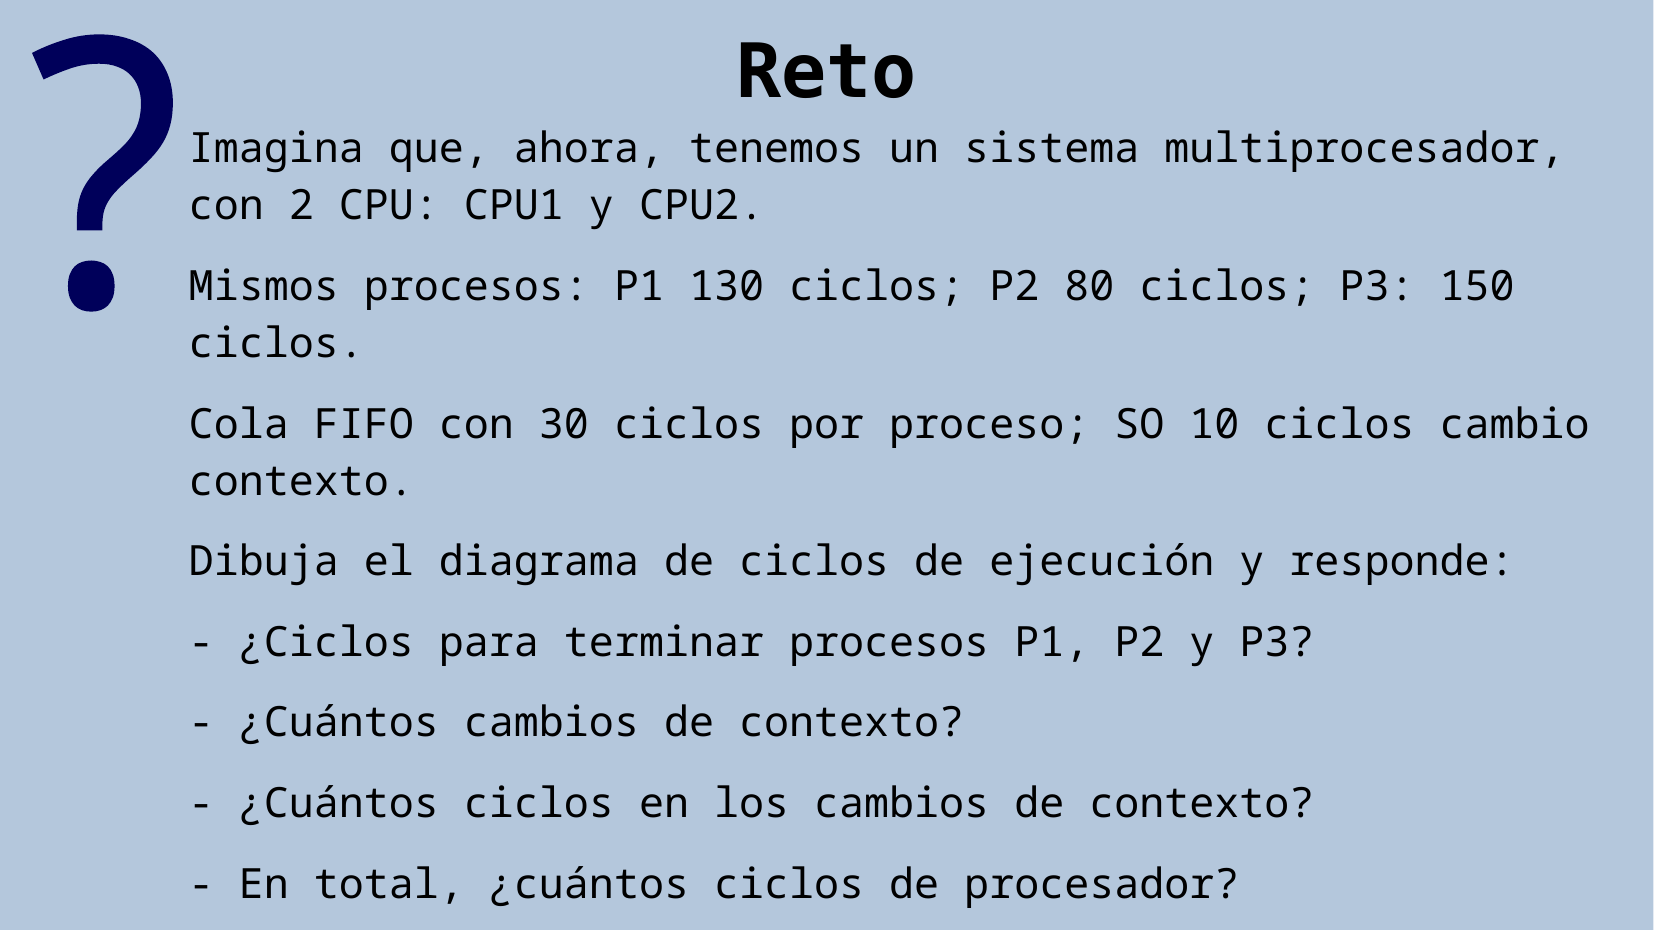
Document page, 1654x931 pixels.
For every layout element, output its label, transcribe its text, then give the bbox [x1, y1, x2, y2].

title Reto [82, 13, 1571, 130]
text_box Imagina que, ahora, tenemos un sistema multiprocesador, con 2 CPU: CPU1 y CPU2. Mismos procesos: P1 130 ciclos; P2 80 ciclos; P3: 150 ciclos. Cola FIFO con 30 ciclos por proceso; SO 10 ciclos cambio contexto. Dibuja el diagrama de ciclos de ejecución y responde: - ¿Ciclos para terminar procesos P1, P2 y P3? - ¿Cuántos cambios de contexto? - ¿Cuántos ciclos en los cambios de contexto? - En total, ¿cuántos ciclos de procesador? [188, 143, 1637, 886]
picture [22, 23, 184, 317]
